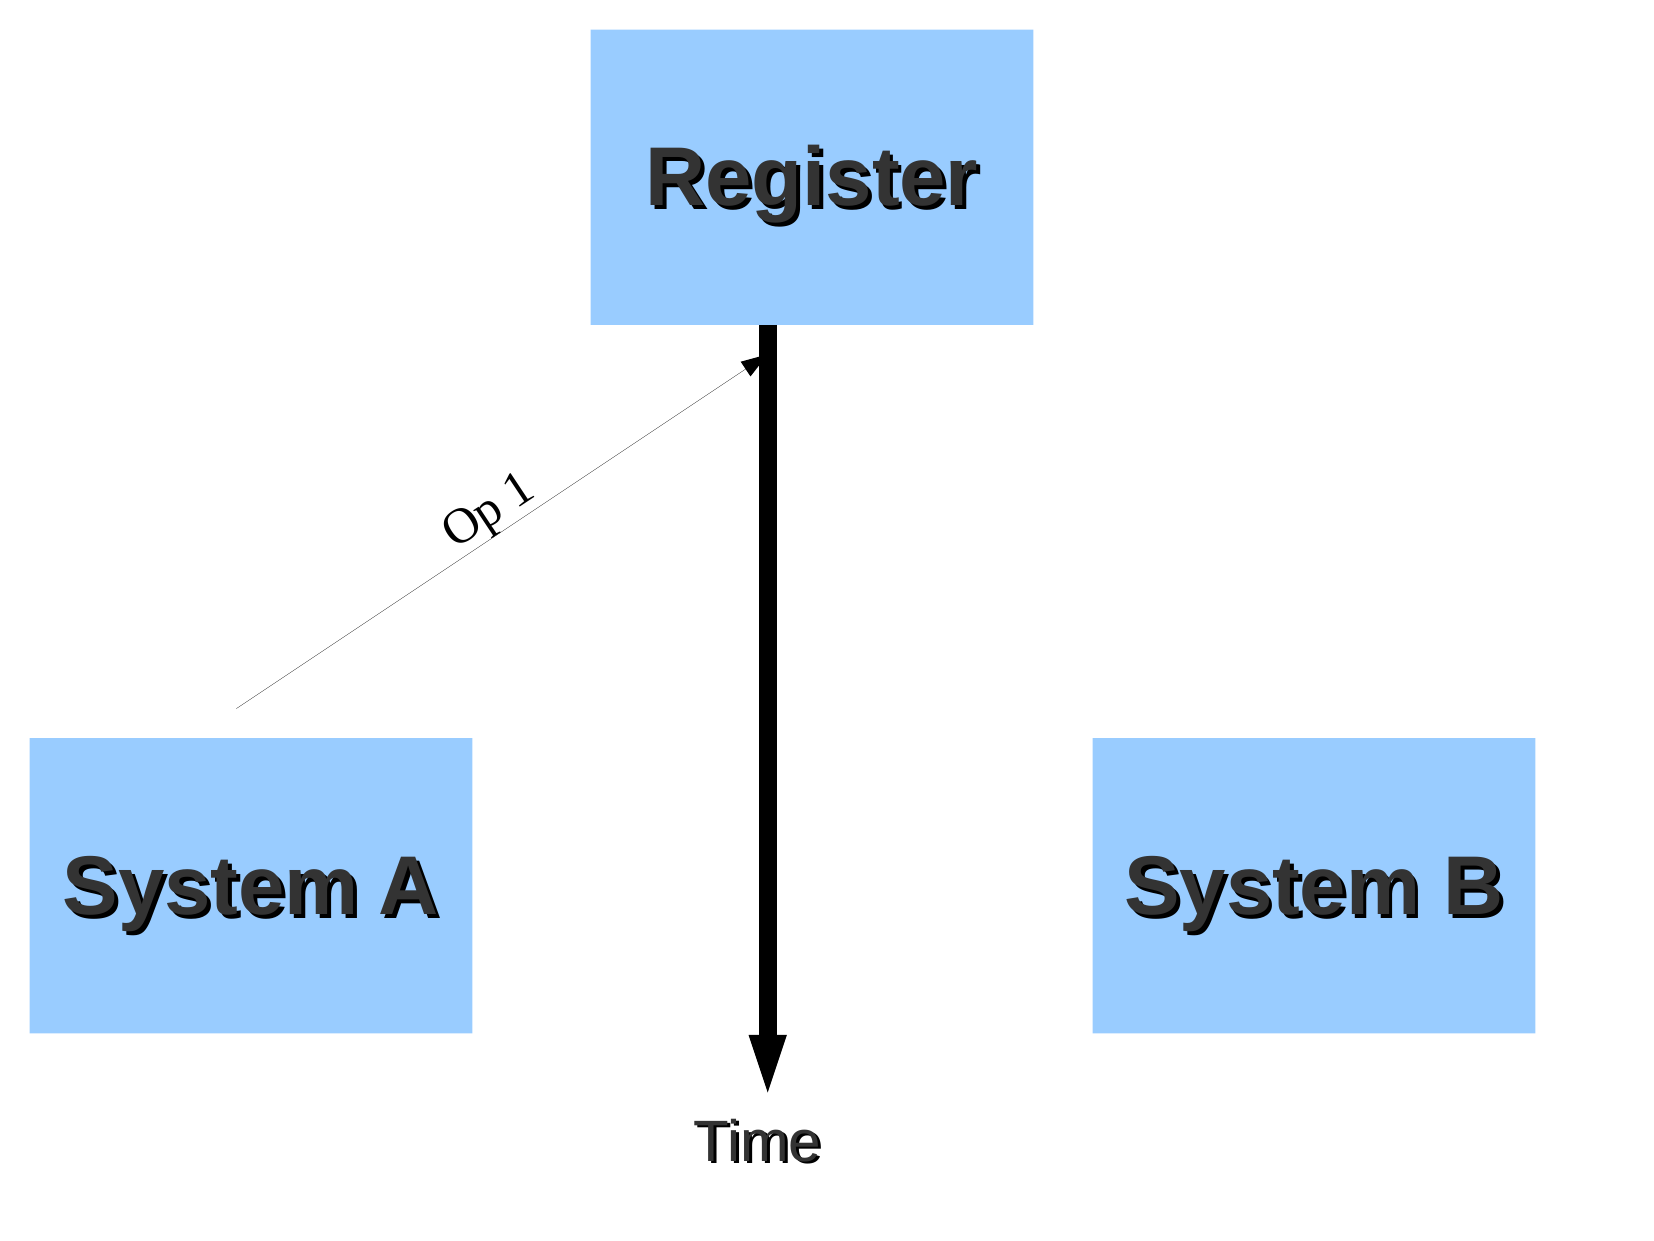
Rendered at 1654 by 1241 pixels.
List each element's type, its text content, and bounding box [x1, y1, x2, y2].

text_box Register [590, 29, 1034, 325]
text_box System B [1092, 738, 1536, 1034]
text_box System A [29, 738, 473, 1034]
text_box Time [679, 1101, 837, 1182]
